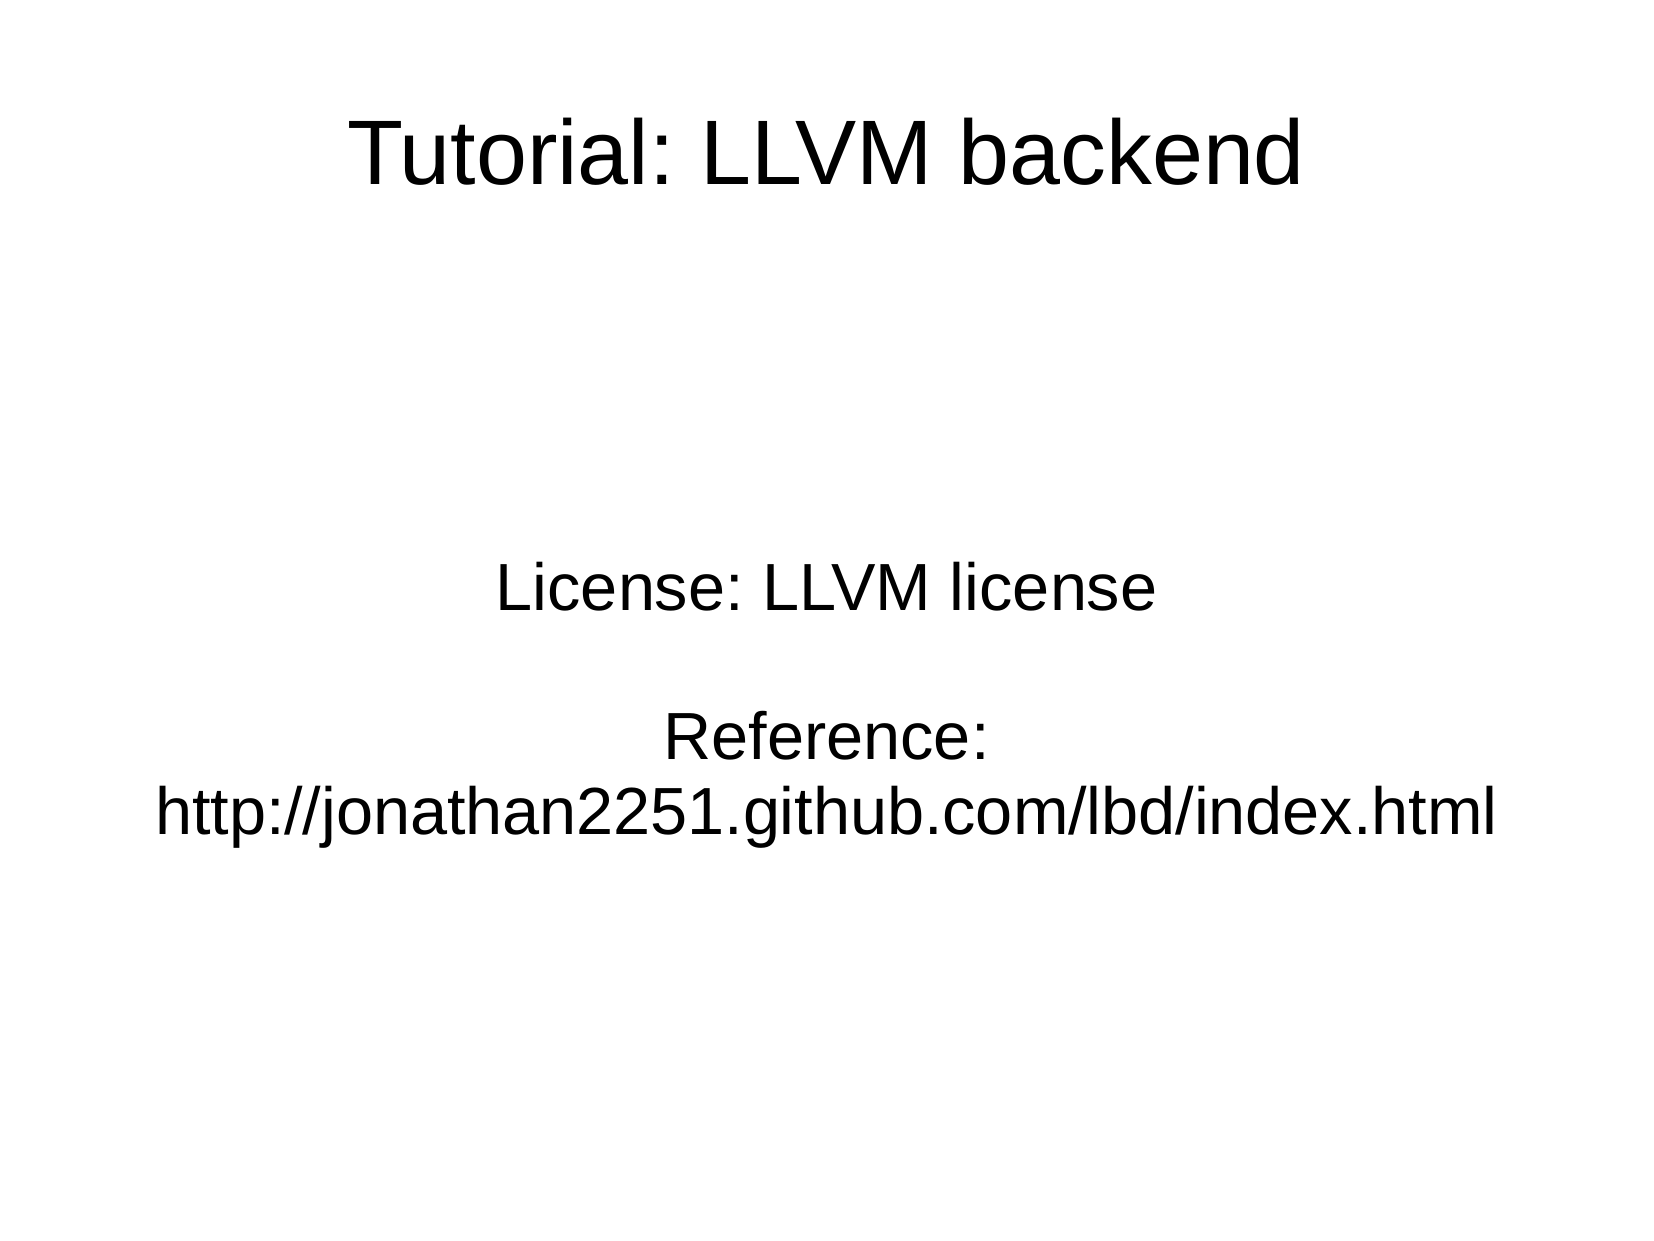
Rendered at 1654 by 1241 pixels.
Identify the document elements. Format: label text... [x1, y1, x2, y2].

subtitle License: LLVM license Reference: http://jonathan2251.github.com/lbd/index.html [82, 290, 1571, 1109]
title Tutorial: LLVM backend [82, 49, 1571, 257]
